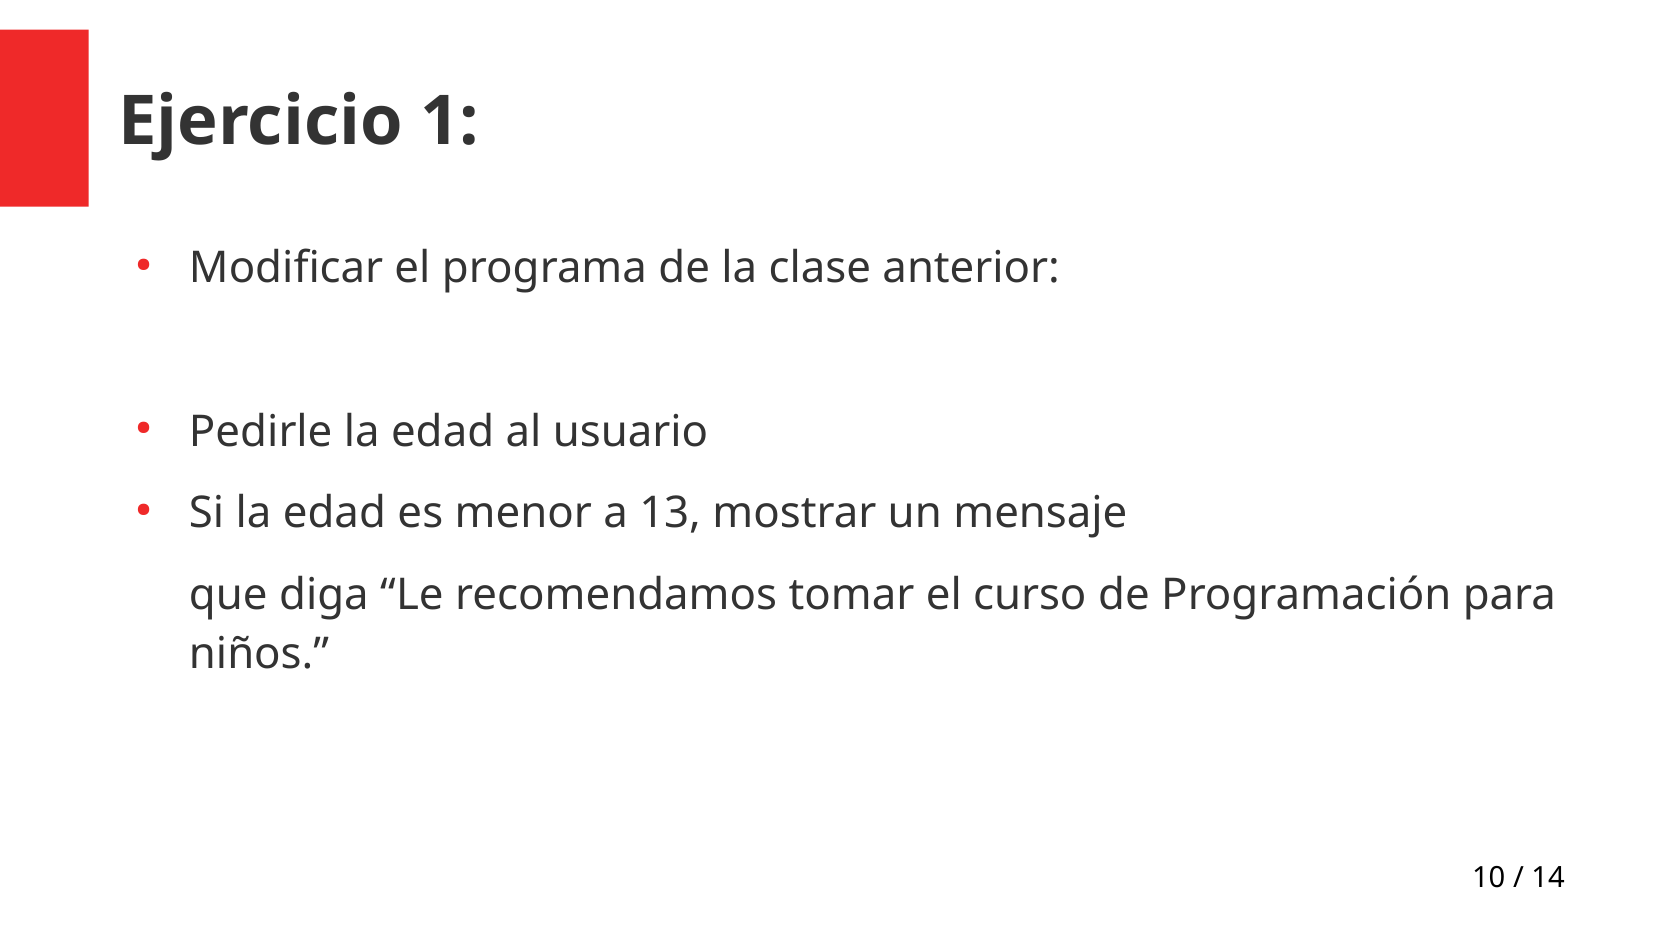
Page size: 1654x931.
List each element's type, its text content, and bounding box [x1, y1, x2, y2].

list Modificar el programa de la clase anterior: Pedirle la edad al usuario Si la edad es menor a 13, mostrar un mensaje que diga “Le recomendamos tomar el curso de Programación para niños.” [118, 236, 1595, 798]
title Ejercicio 1: [118, 29, 1595, 207]
